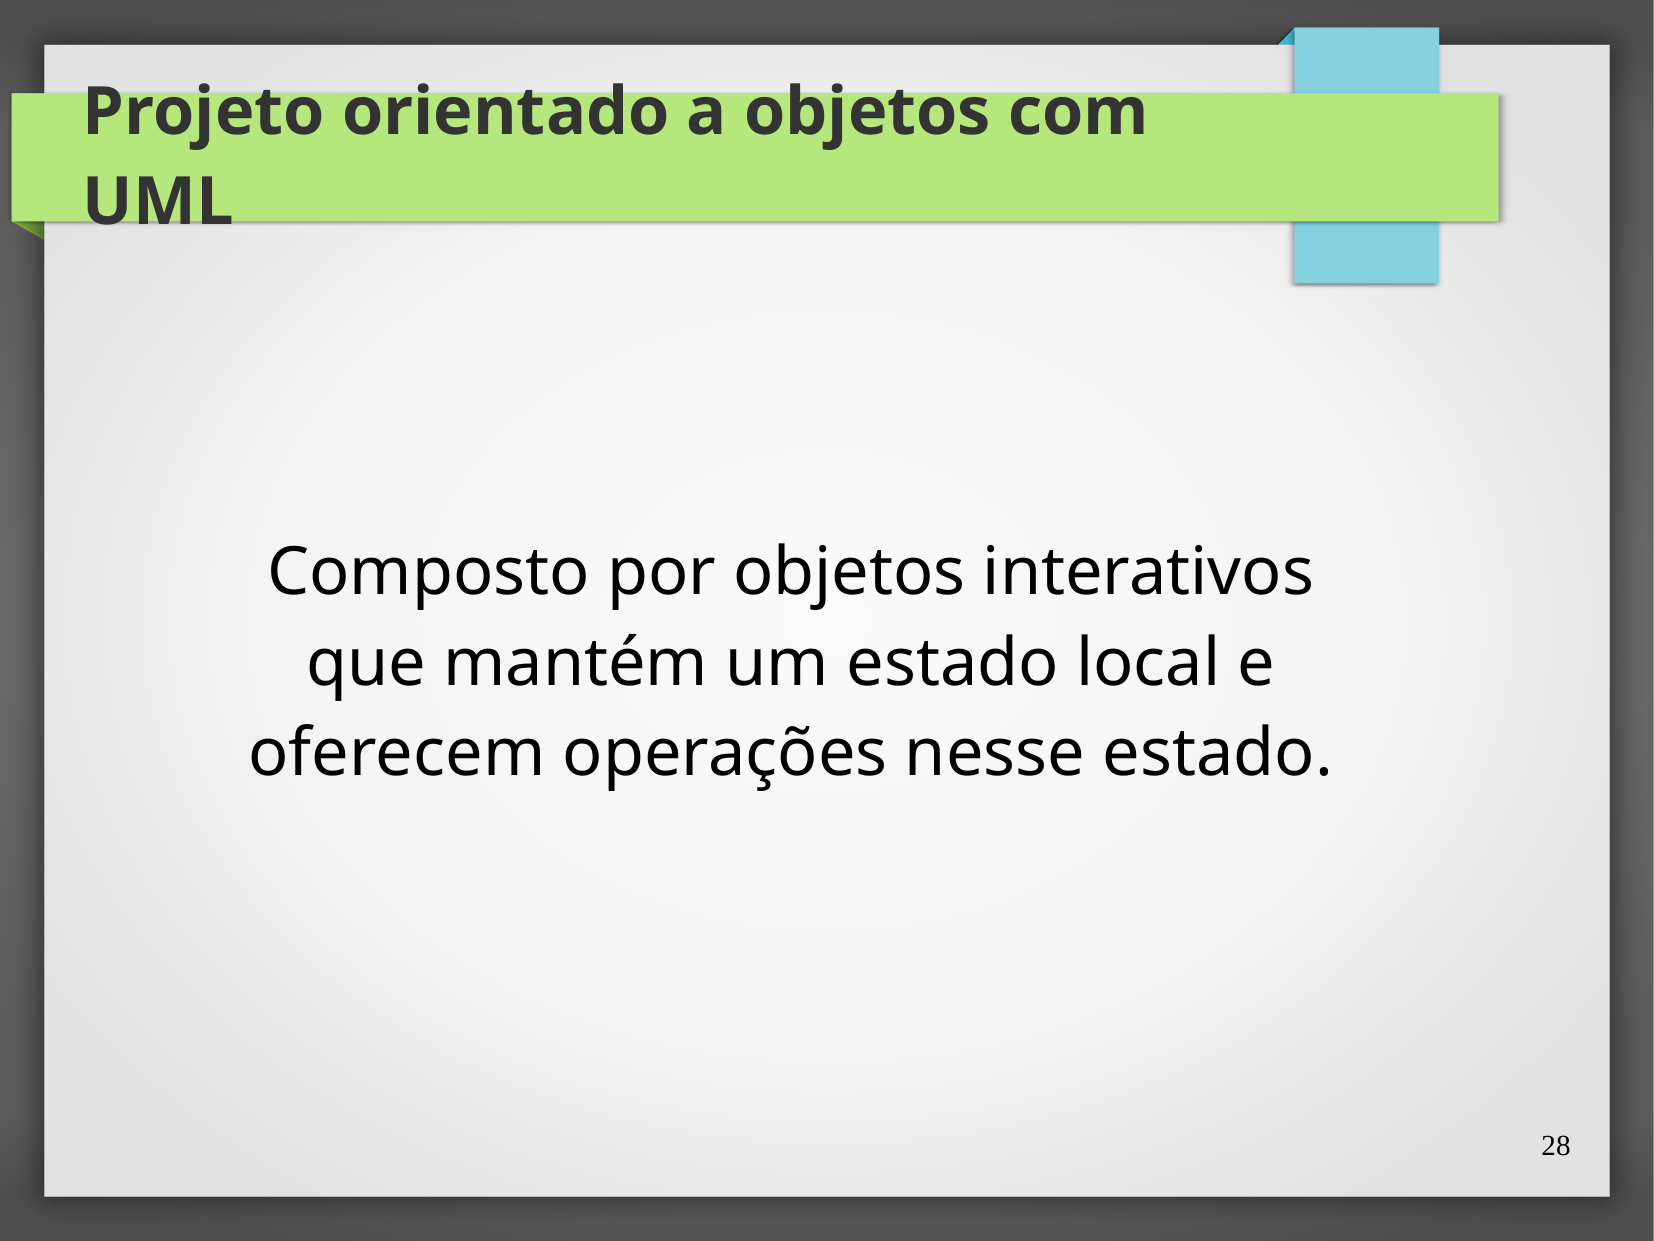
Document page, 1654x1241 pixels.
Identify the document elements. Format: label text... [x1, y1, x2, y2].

subtitle Composto por objetos interativos que mantém um estado local e oferecem operações nesse estado. [200, 385, 1382, 934]
picture [0, 0, 1654, 1241]
title Projeto orientado a objetos com UML [82, 75, 1264, 232]
